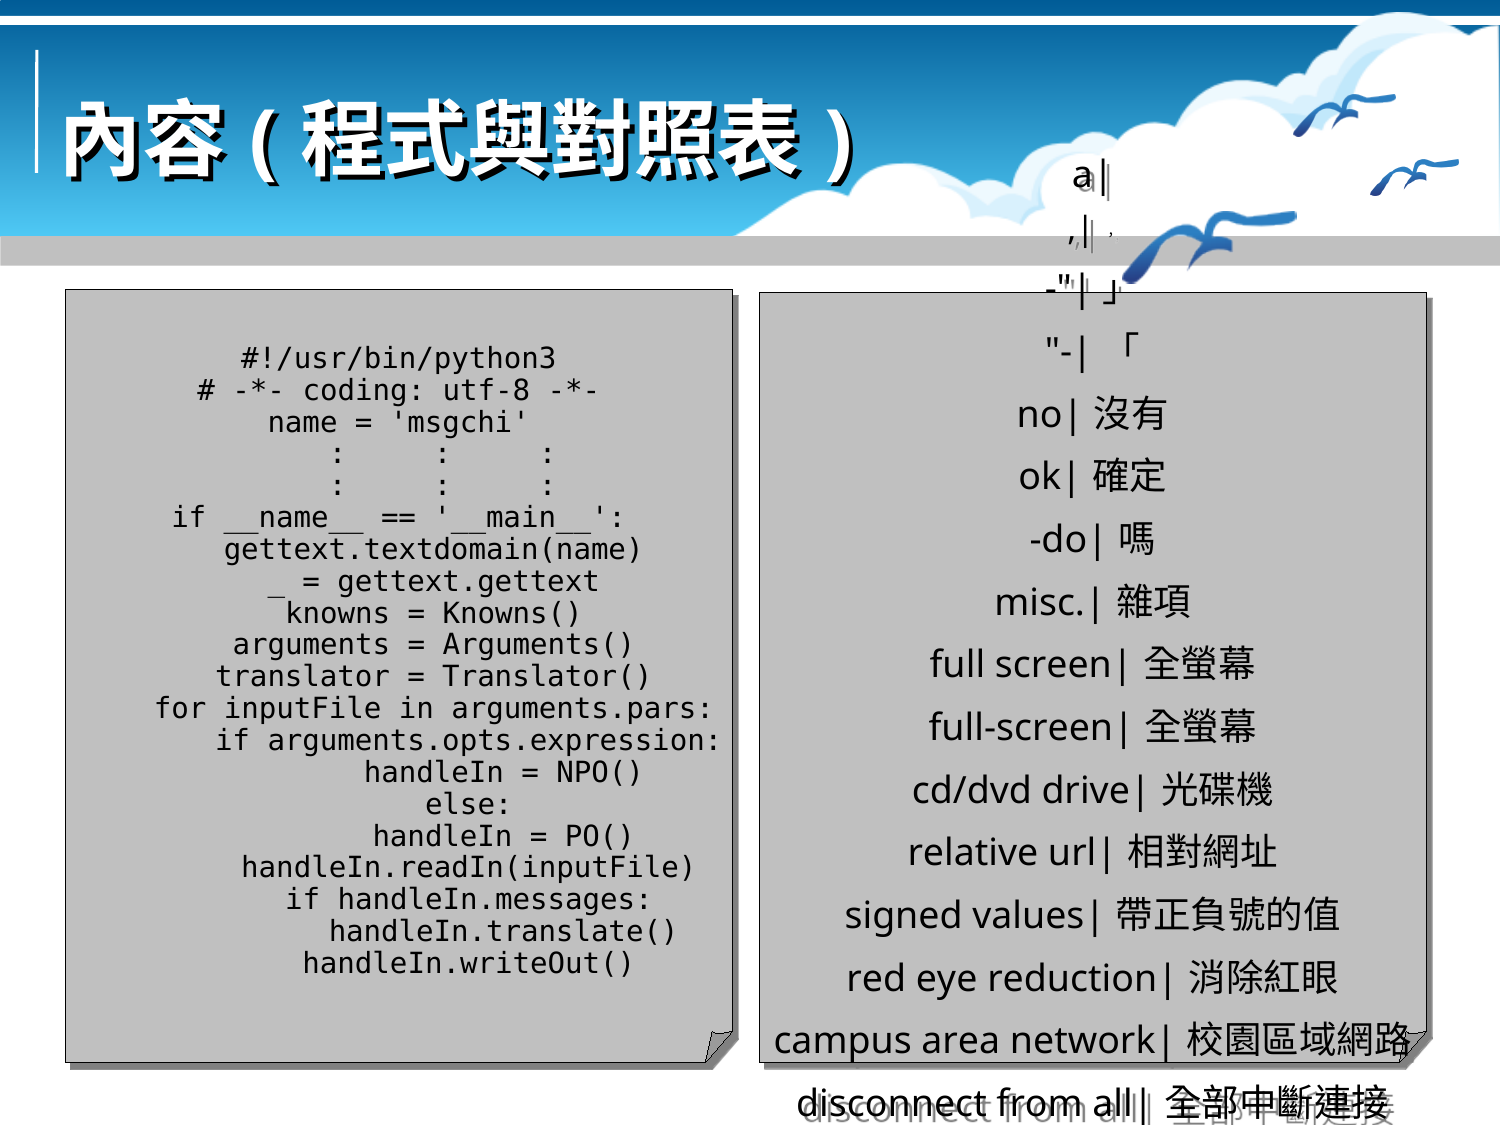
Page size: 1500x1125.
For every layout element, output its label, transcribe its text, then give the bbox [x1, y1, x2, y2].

text_box a| ,|， -"|」 "-|「 no|沒有 ok|確定 -do|嗎 misc.|雜項 full screen|全螢幕 full-screen|全螢幕 cd/dvd drive|光碟機 relative url|相對網址 signed values|帶正負號的值 red eye reduction|消除紅眼 campus area network|校園區域網路 disconnect from all|全部中斷連接 : : : [759, 292, 1427, 1063]
title 內容(程式與對照表) [59, 86, 1465, 186]
picture [730, 12, 1500, 284]
text_box #!/usr/bin/python3 # -*- coding: utf-8 -*- name = 'msgchi' : : : : : : if __name__ == '__main__': gettext.textdomain(name) _ = gettext.gettext knowns = Knowns() arguments = Arguments() translator = Translator() for inputFile in arguments.pars: if arguments.opts.expression: handleIn = NPO() else: handleIn = PO() handleIn.readIn(inputFile) if handleIn.messages: handleIn.translate() handleIn.writeOut() [65, 289, 733, 1063]
